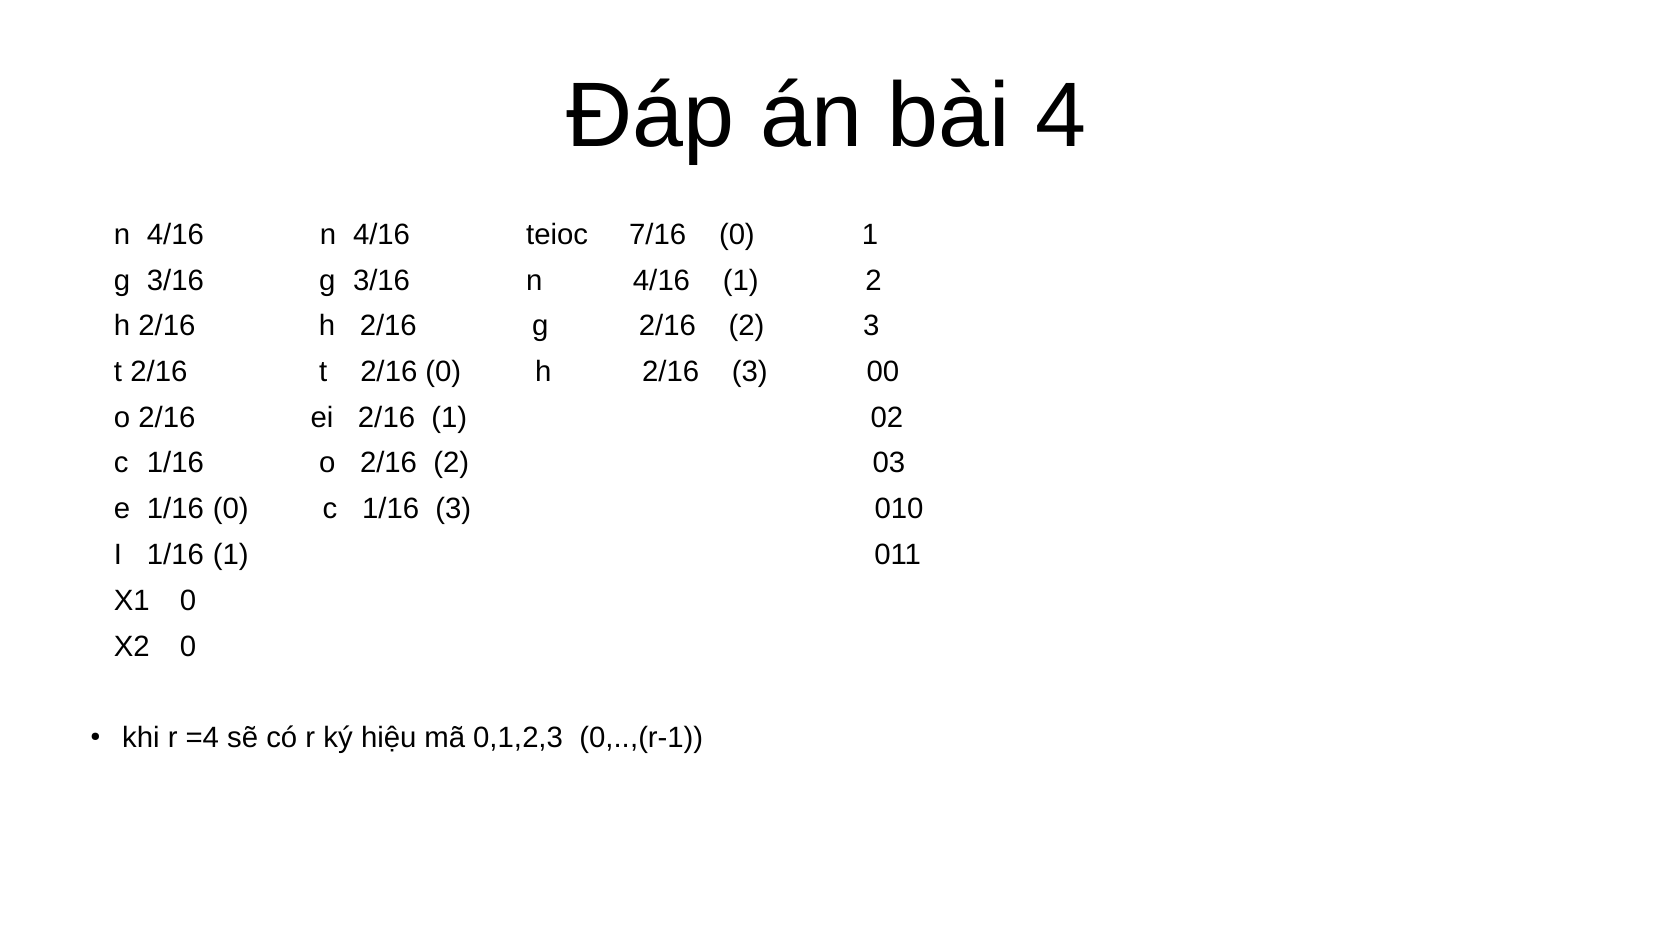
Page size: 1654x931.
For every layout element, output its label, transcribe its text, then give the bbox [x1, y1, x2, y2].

list n 4/16 n 4/16 teioc 7/16 (0) 1 g 3/16 g 3/16 n 4/16 (1) 2 h 2/16 h 2/16 g 2/16 (2) 3 t 2/16 t 2/16 (0) h 2/16 (3) 00 o 2/16 ei 2/16 (1) 02 c 1/16 o 2/16 (2) 03 e 1/16 (0) c 1/16 (3) 010 I 1/16 (1) 011 X1 0 X2 0 khi r =4 sẽ có r ký hiệu mã 0,1,2,3 (0,..,(r-1)) [82, 217, 1571, 758]
title Đáp án bài 4 [82, 37, 1571, 193]
